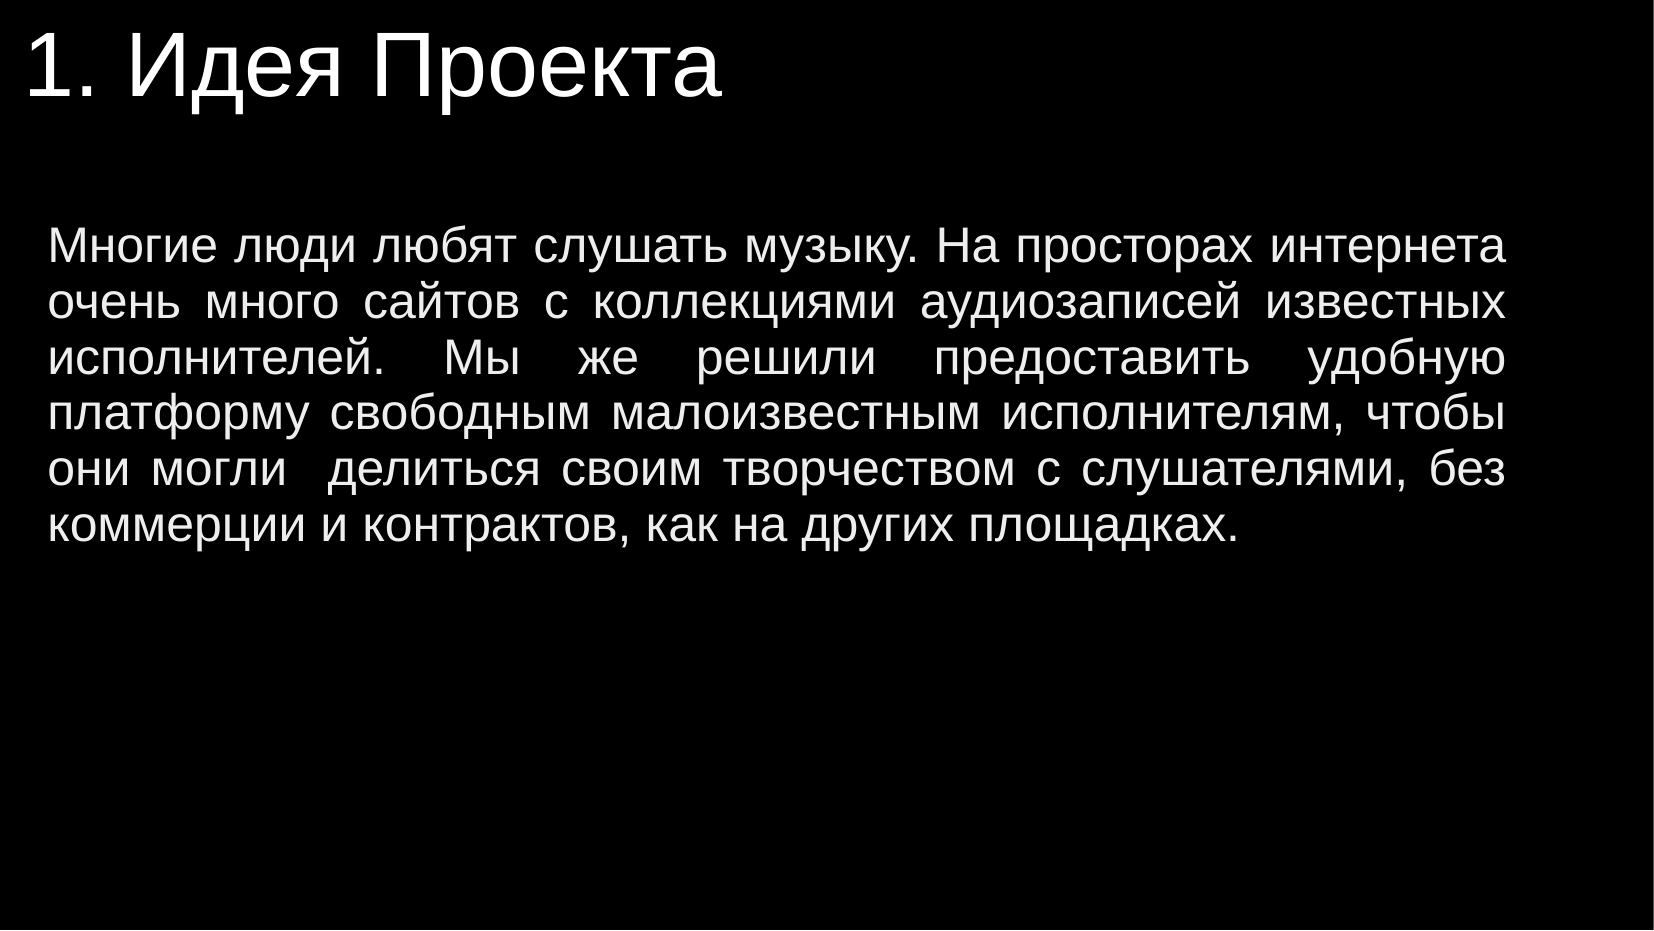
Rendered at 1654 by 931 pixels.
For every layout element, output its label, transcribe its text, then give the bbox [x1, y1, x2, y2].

text_box Многие люди любят слушать музыку. На просторах интернета очень много сайтов с коллекциями аудиозаписей известных исполнителей. Мы же решили предоставить удобную платформу свободным малоизвестным исполнителям, чтобы они могли делиться своим творчеством с слушателями, без коммерции и контрактов, как на других площадках. [47, 217, 1536, 757]
text_box 1. Идея Проекта [23, 11, 1589, 119]
